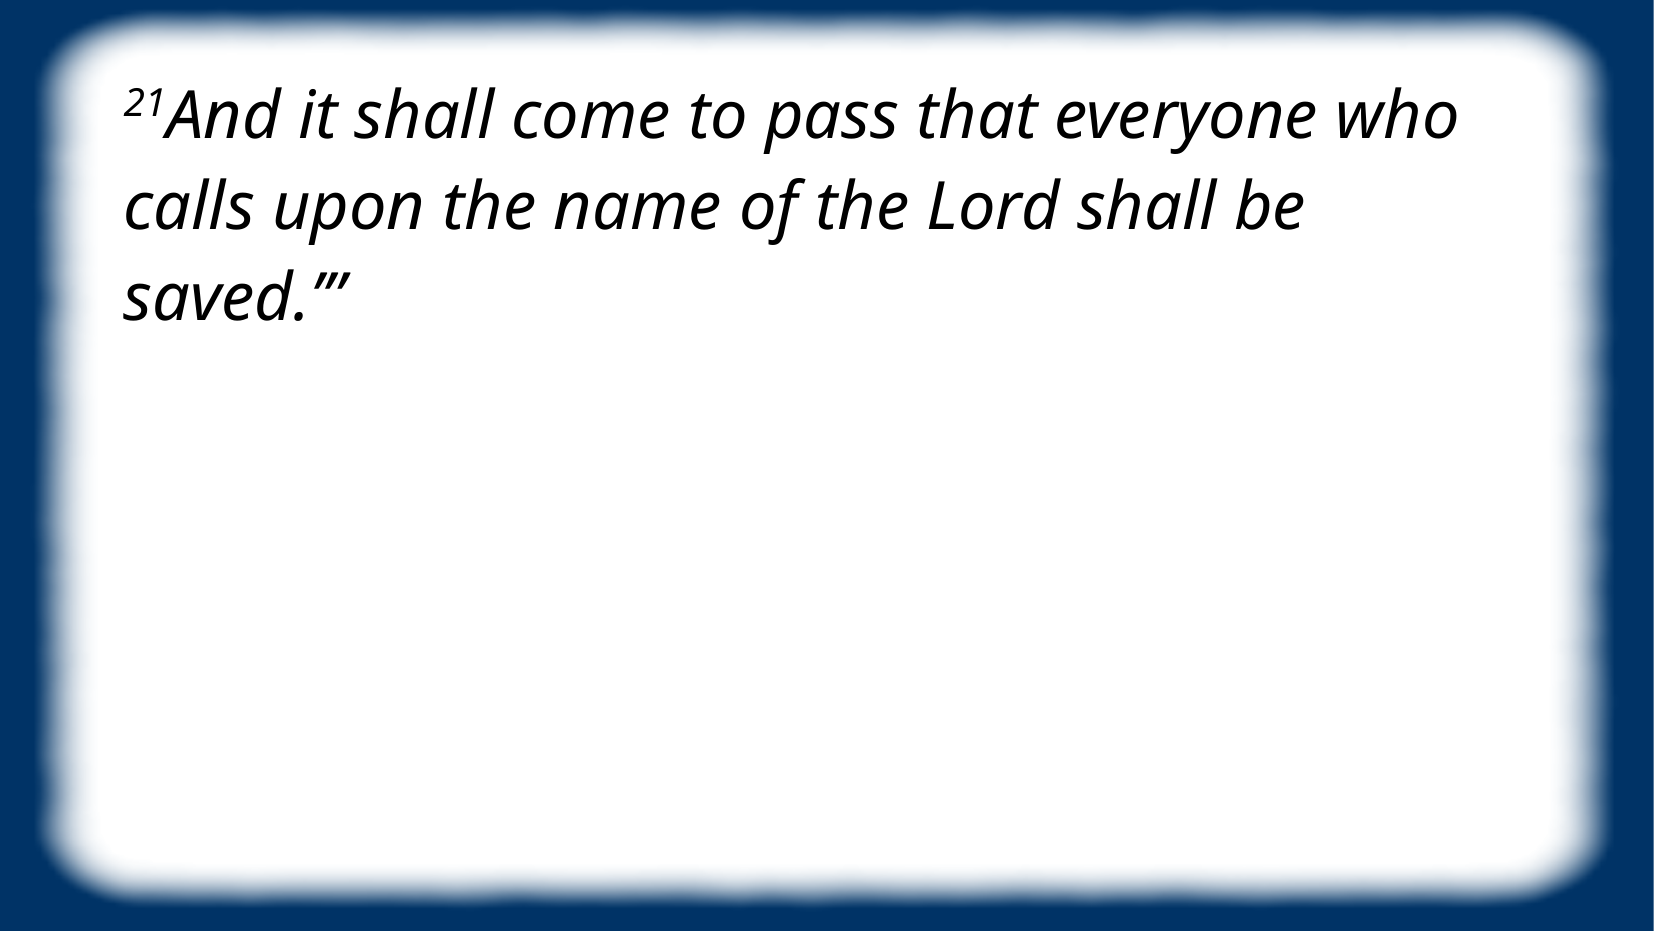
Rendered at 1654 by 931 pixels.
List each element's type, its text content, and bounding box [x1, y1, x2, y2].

picture [0, 0, 1654, 931]
text_box 21And it shall come to pass that everyone who calls upon the name of the Lord shall be saved.’” [90, 60, 1561, 346]
